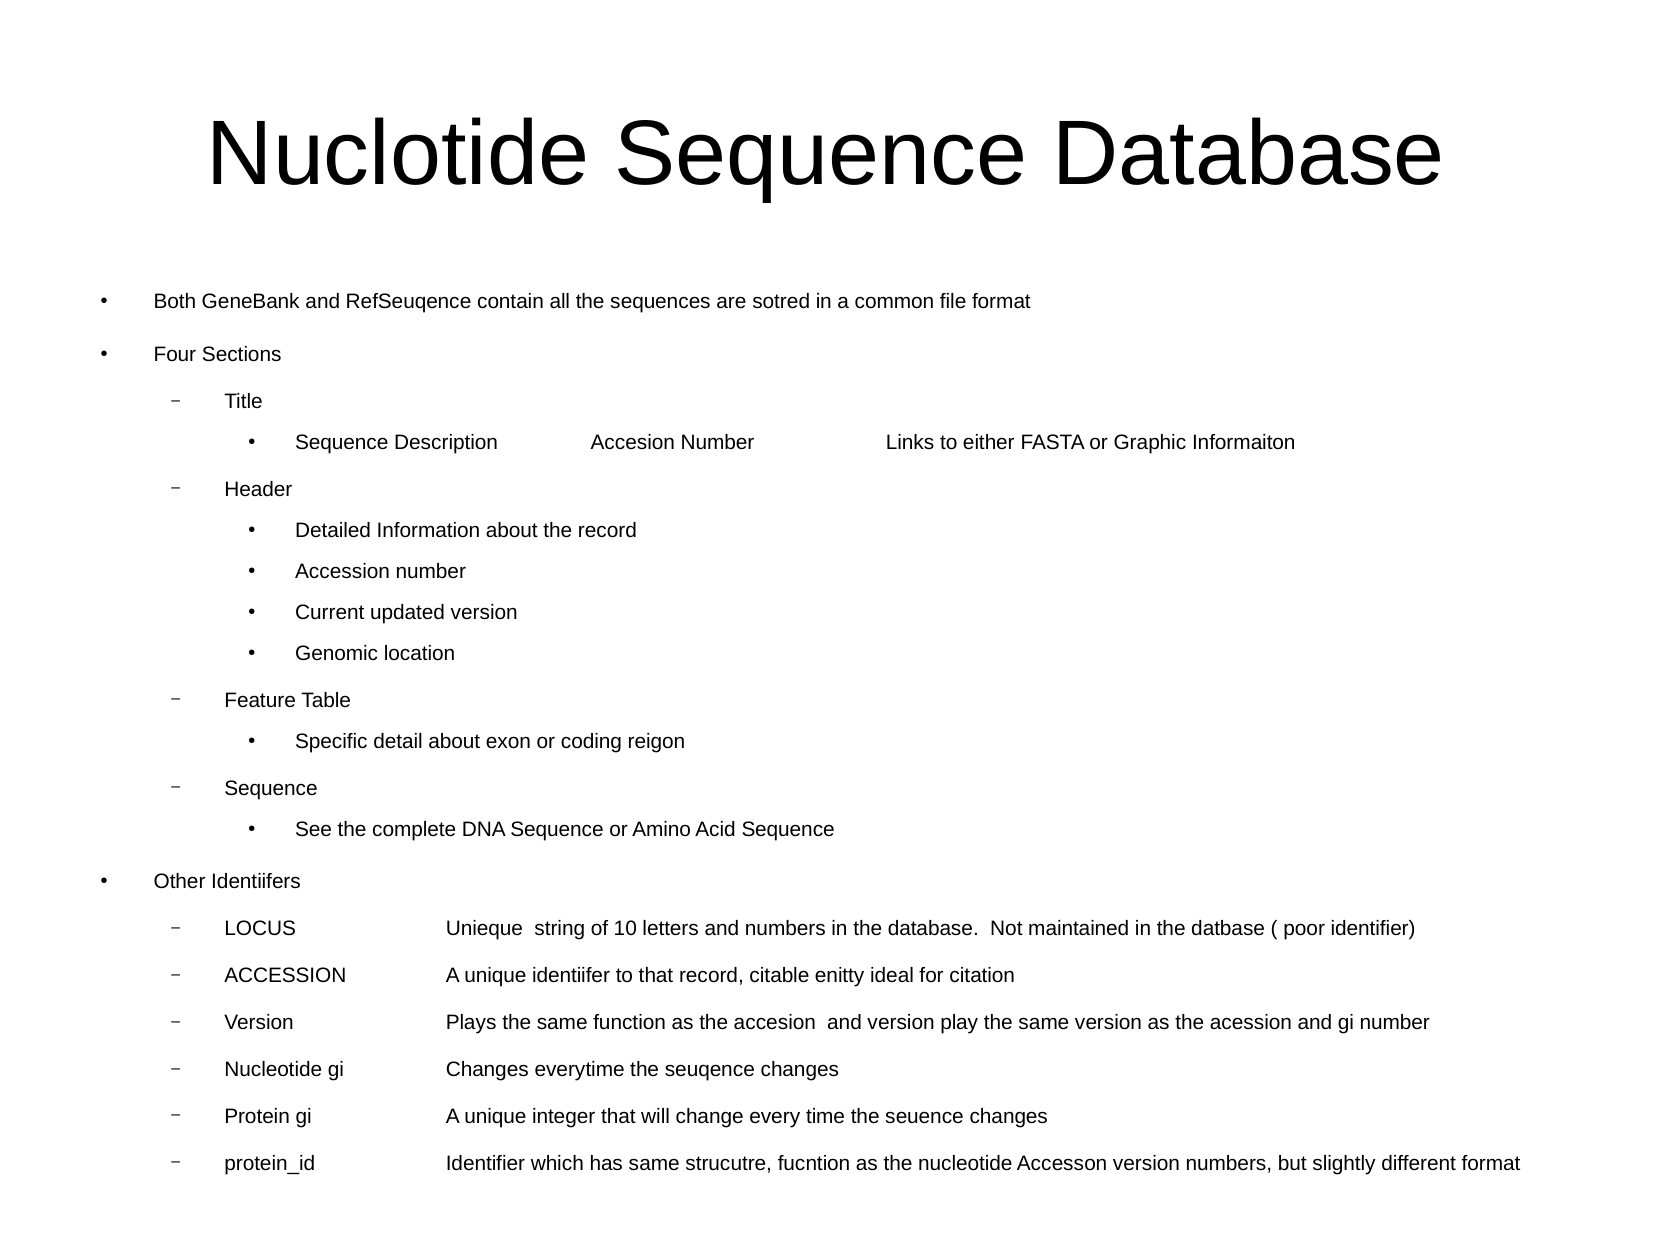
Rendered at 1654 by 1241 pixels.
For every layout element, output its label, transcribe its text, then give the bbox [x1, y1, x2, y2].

list Both GeneBank and RefSeuqence contain all the sequences are sotred in a common file format Four Sections Title Sequence Description Accesion Number Links to either FASTA or Graphic Informaiton Header Detailed Information about the record Accession number Current updated version Genomic location Feature Table Specific detail about exon or coding reigon Sequence See the complete DNA Sequence or Amino Acid Sequence Other Identiifers LOCUS Unieque string of 10 letters and numbers in the database. Not maintained in the datbase ( poor identifier) ACCESSION A unique identiifer to that record, citable enitty ideal for citation Version Plays the same function as the accesion and version play the same version as the acession and gi number Nucleotide gi Changes everytime the seuqence changes Protein gi A unique integer that will change every time the seuence changes protein_id Identifier which has same strucutre, fucntion as the nucleotide Accesson version numbers, but slightly different format [82, 290, 1571, 1193]
title Nuclotide Sequence Database [82, 49, 1571, 257]
